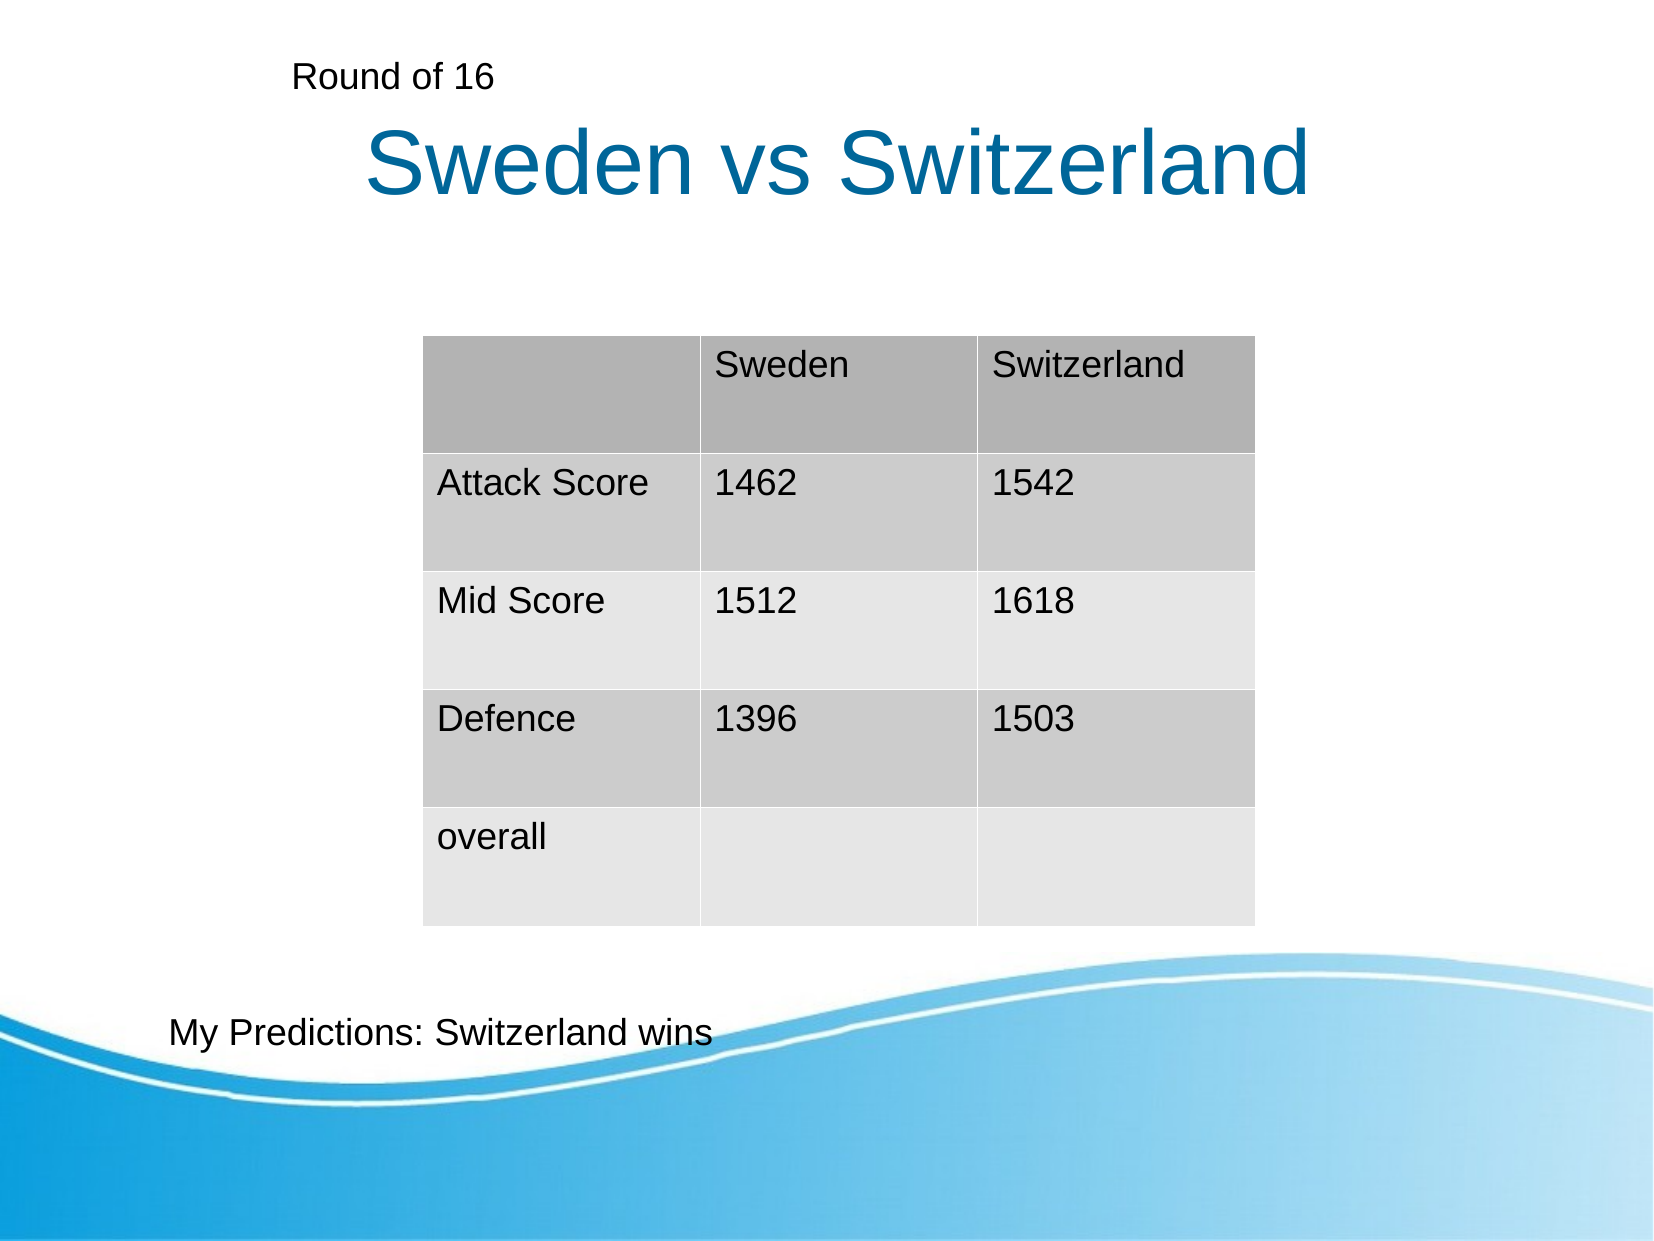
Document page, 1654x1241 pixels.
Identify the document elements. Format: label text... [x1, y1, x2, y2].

picture [0, 952, 1654, 1241]
table_cell Attack Score [423, 454, 700, 571]
table_cell 1512 [701, 572, 977, 689]
table_cell Defence [423, 690, 700, 807]
table_header [423, 336, 700, 453]
table_cell 1396 [701, 690, 977, 807]
table_header Switzerland [978, 336, 1255, 453]
text_box Round of 16 [276, 48, 510, 99]
table_cell Mid Score [423, 572, 700, 689]
table_header Sweden [701, 336, 977, 453]
table_cell 1462 [701, 454, 977, 571]
table_cell 1503 [978, 690, 1255, 807]
table_cell [978, 808, 1255, 926]
text_box My Predictions: Switzerland wins [153, 1003, 1441, 1146]
title Sweden vs Switzerland [94, 59, 1583, 267]
table_cell 1618 [978, 572, 1255, 689]
table_cell overall [423, 808, 700, 926]
table_cell [701, 808, 977, 926]
table_cell 1542 [978, 454, 1255, 571]
